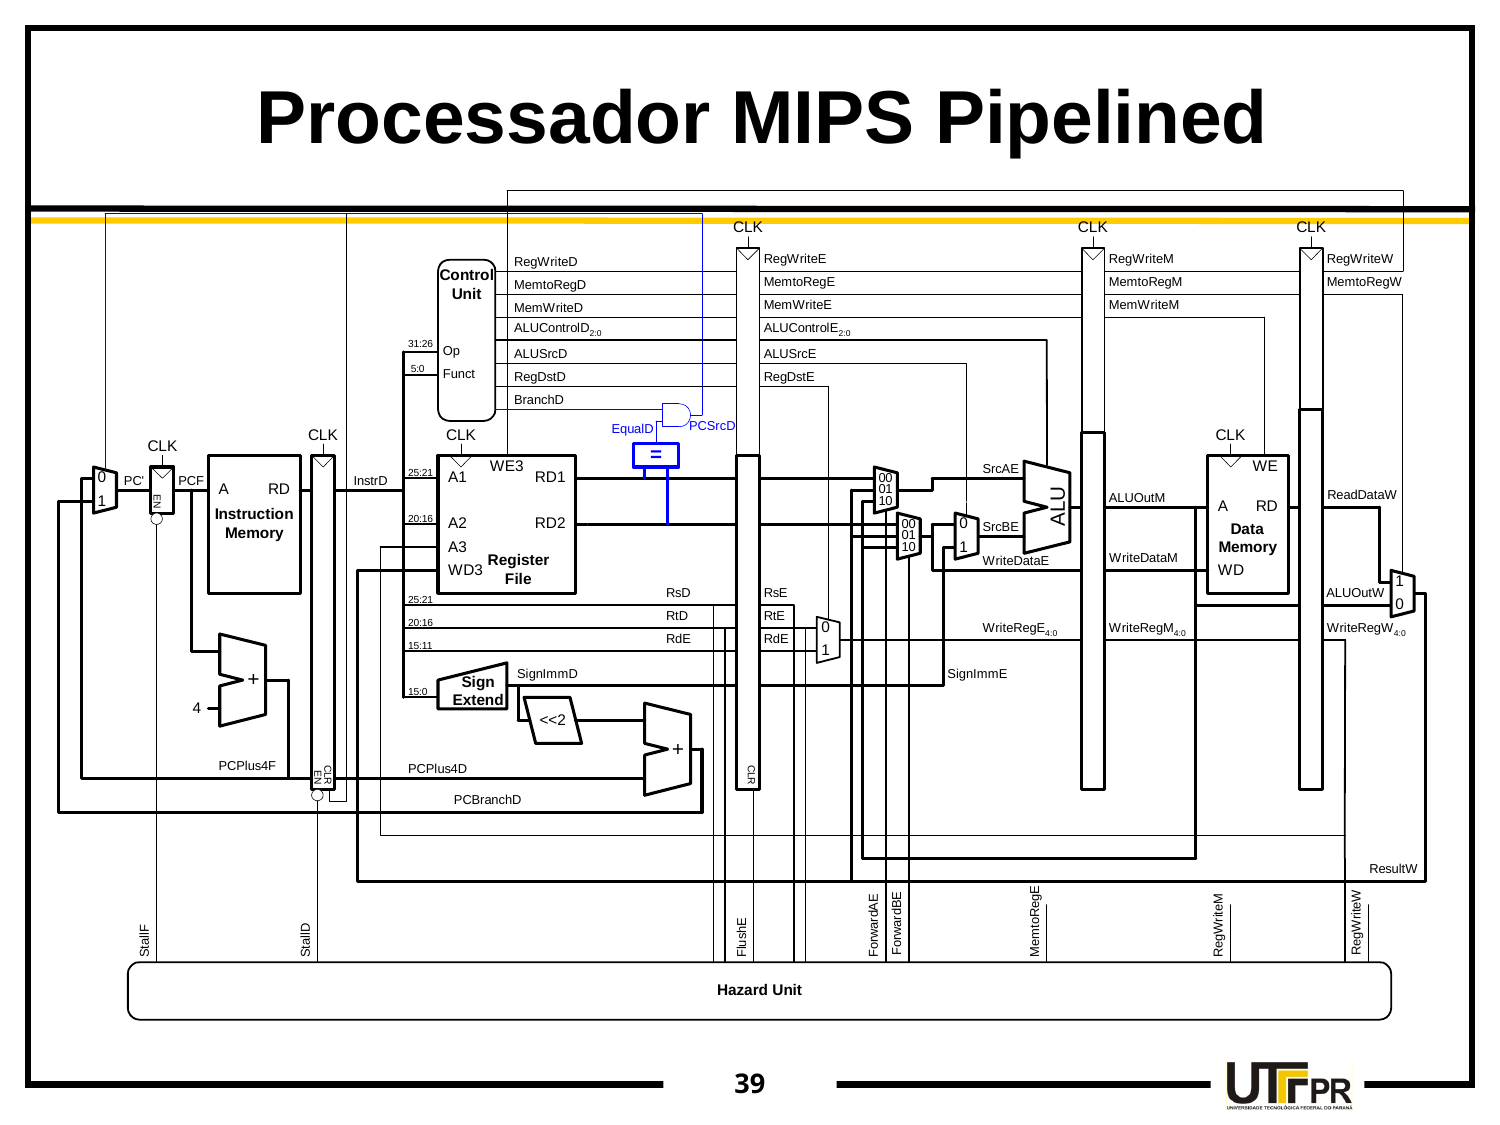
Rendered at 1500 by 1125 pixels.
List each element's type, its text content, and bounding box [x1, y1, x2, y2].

picture [1226, 1062, 1353, 1110]
title Processador MIPS Pipelined [38, 36, 1459, 199]
chart [53, 199, 1454, 1024]
